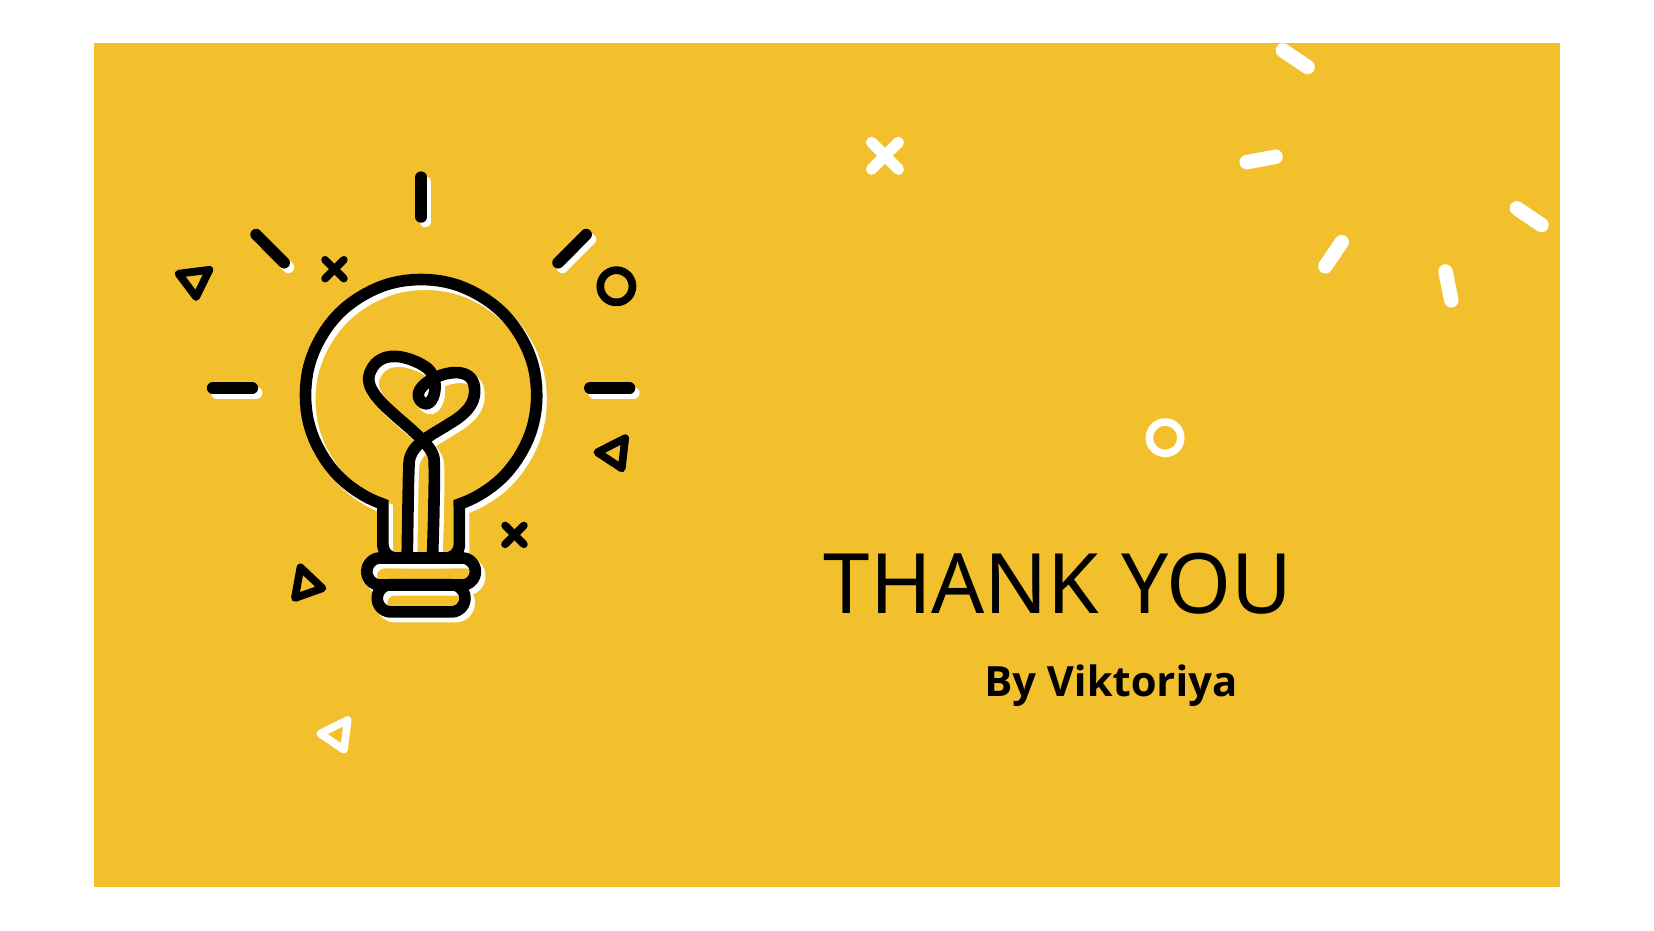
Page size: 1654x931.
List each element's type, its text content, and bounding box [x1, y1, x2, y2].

title By Viktoriya [823, 616, 1399, 745]
title THANK YOU [823, 524, 1544, 638]
